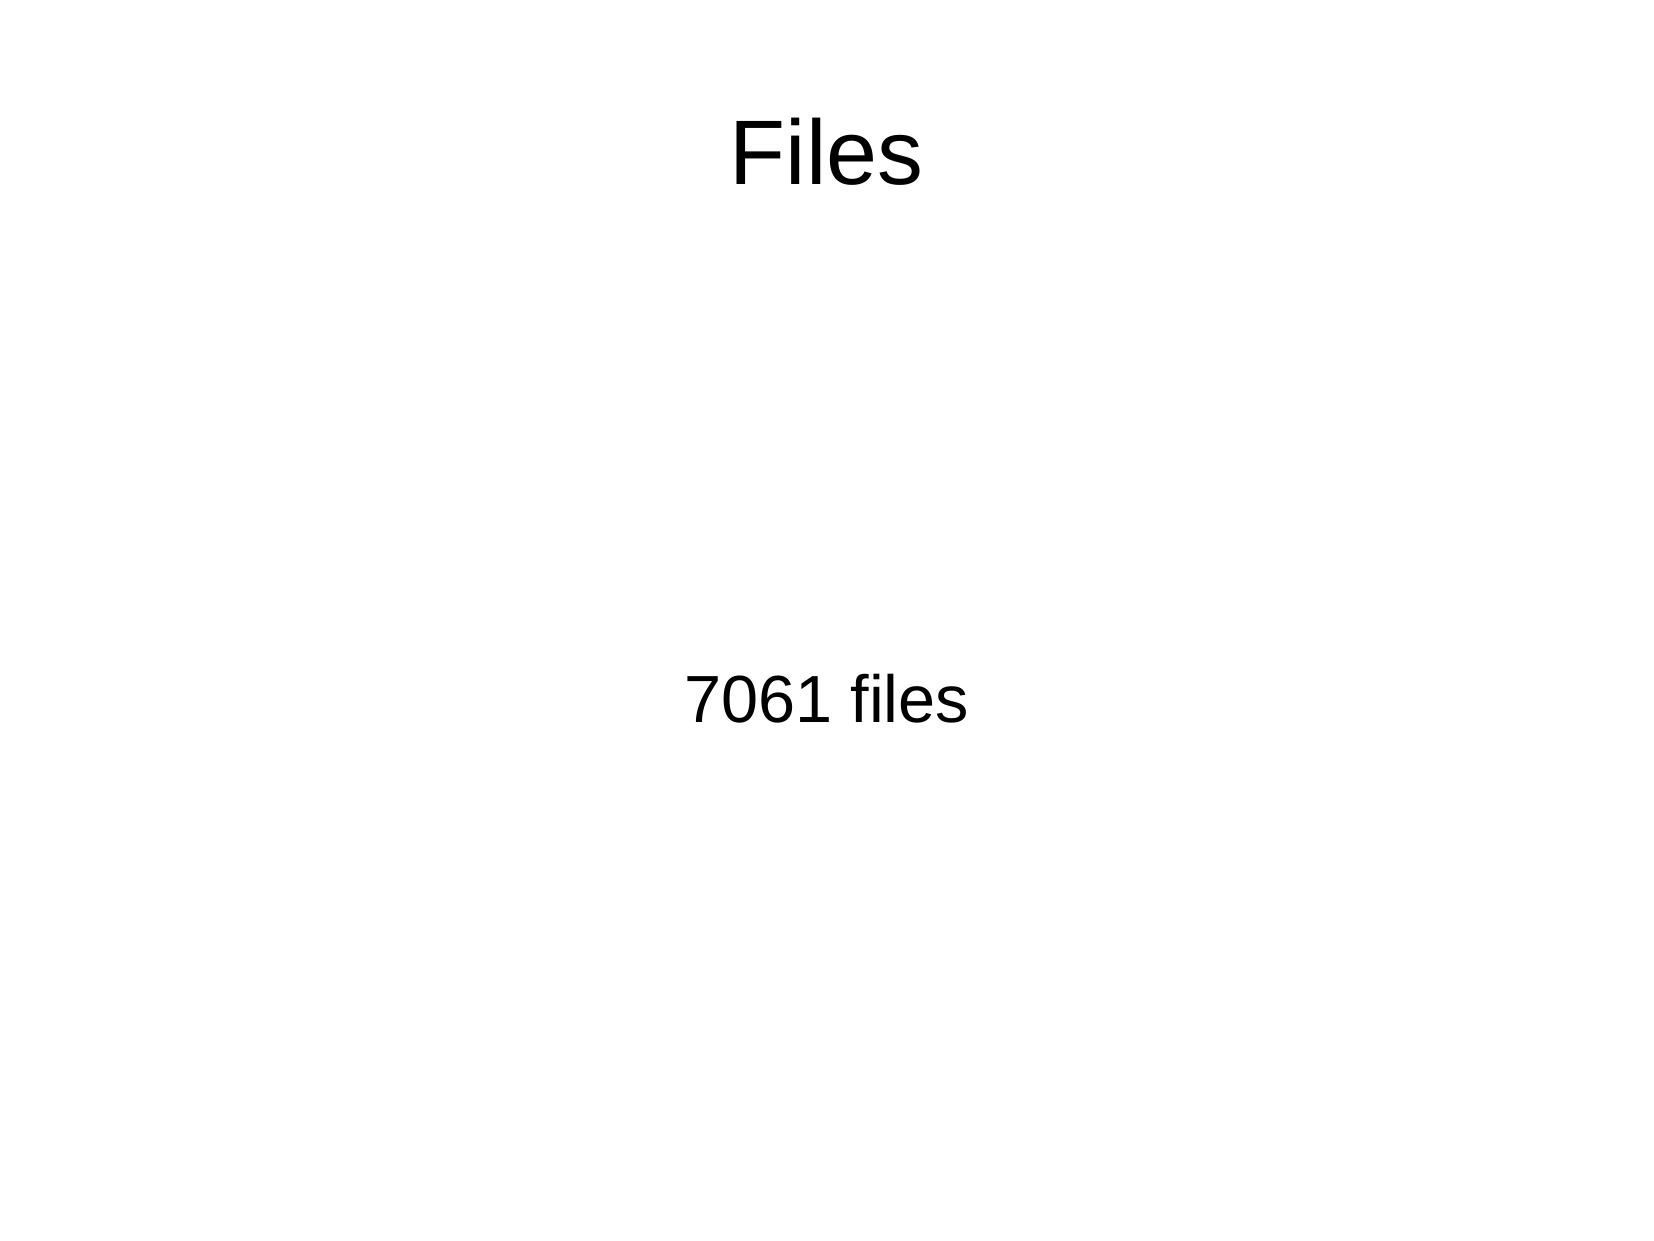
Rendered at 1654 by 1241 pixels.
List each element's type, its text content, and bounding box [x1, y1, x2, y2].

title Files [82, 49, 1571, 257]
subtitle 7061 files [82, 290, 1571, 1109]
